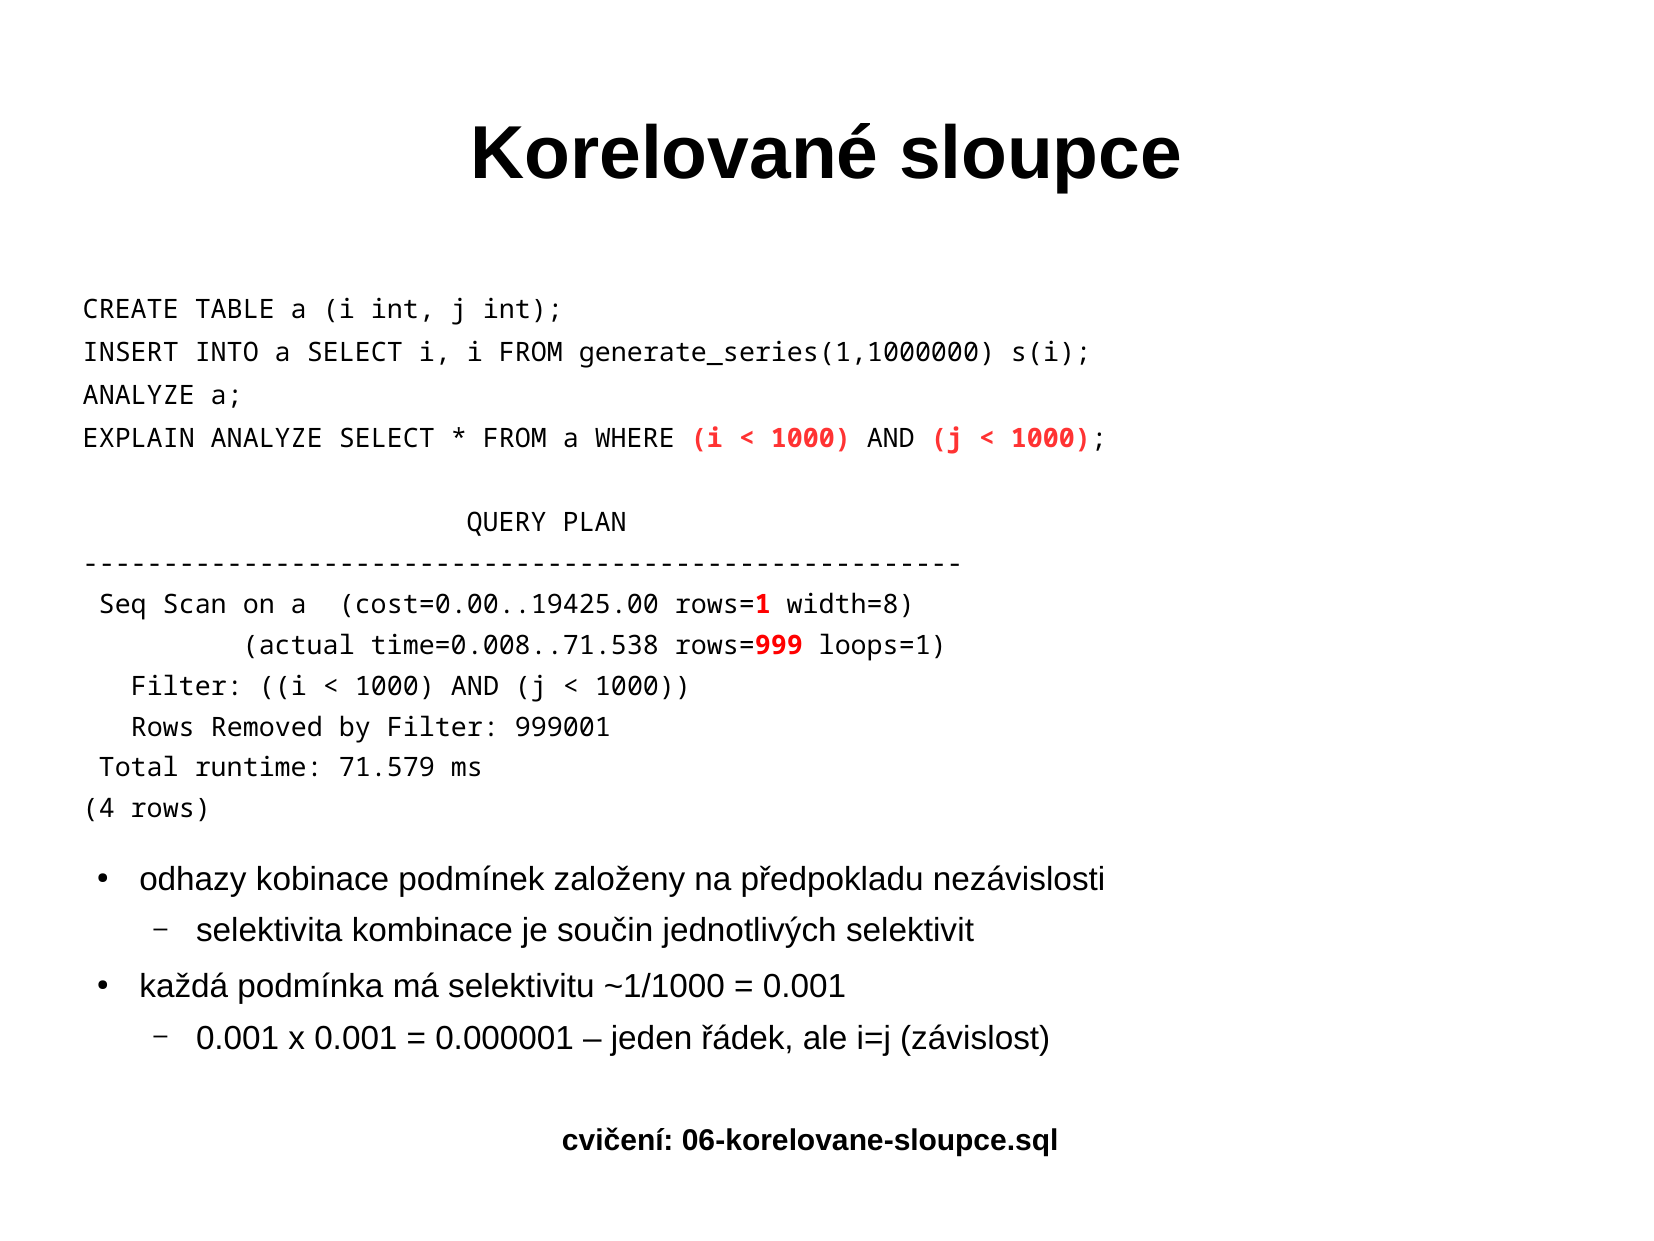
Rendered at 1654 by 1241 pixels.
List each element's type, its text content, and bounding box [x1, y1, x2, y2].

list CREATE TABLE a (i int, j int); INSERT INTO a SELECT i, i FROM generate_series(1,1000000) s(i); ANALYZE a; EXPLAIN ANALYZE SELECT * FROM a WHERE (i < 1000) AND (j < 1000); QUERY PLAN ------------------------------------------------------- Seq Scan on a (cost=0.00..19425.00 rows=1 width=8) (actual time=0.008..71.538 rows=999 loops=1) Filter: ((i < 1000) AND (j < 1000)) Rows Removed by Filter: 999001 Total runtime: 71.579 ms (4 rows) odhazy kobinace podmínek založeny na předpokladu nezávislosti selektivita kombinace je součin jednotlivých selektivit každá podmínka má selektivitu ~1/1000 = 0.001 0.001 x 0.001 = 0.000001 – jeden řádek, ale i=j (závislost) cvičení: 06-korelovane-sloupce.sql [82, 290, 1538, 1171]
title Korelované sloupce [82, 49, 1571, 257]
